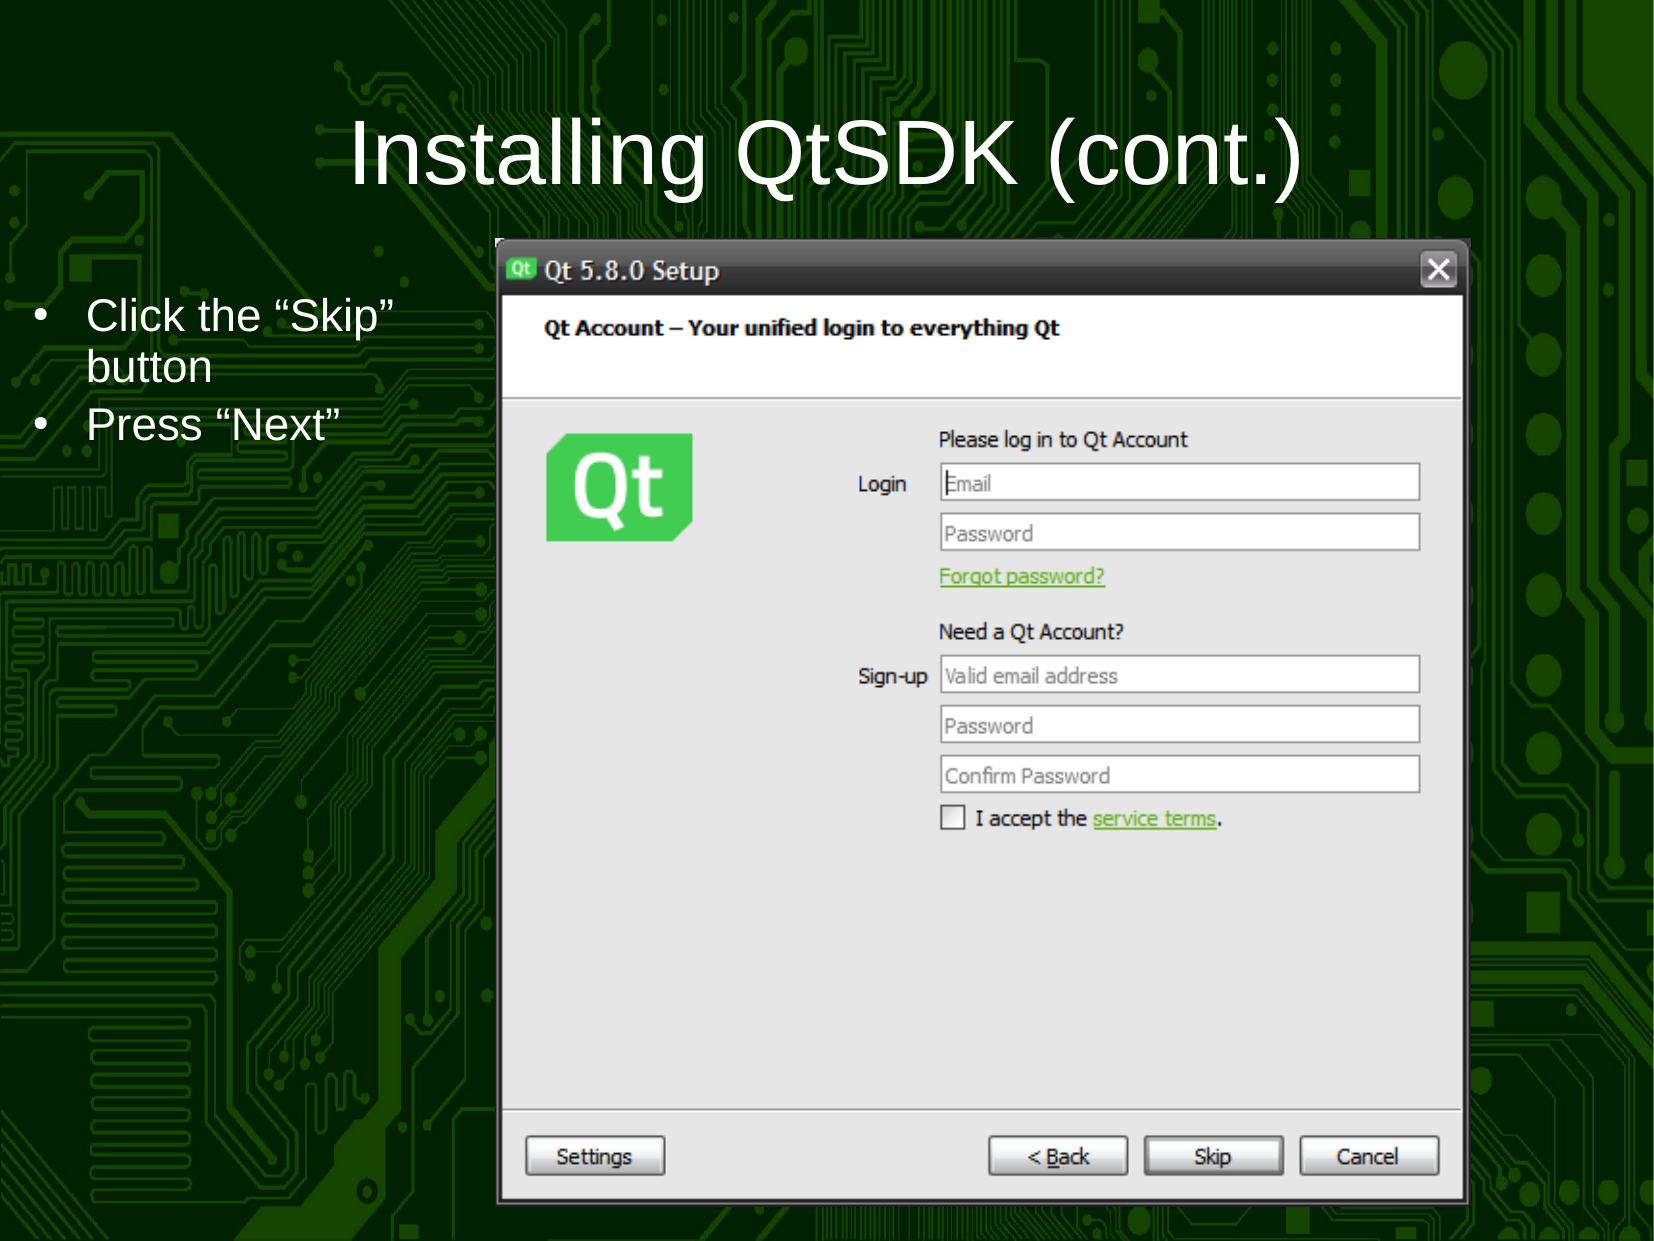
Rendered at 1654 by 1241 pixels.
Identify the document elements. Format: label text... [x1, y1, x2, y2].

title Installing QtSDK (cont.) [82, 49, 1571, 257]
list Click the “Skip” button Press “Next” [15, 290, 488, 556]
picture [0, 0, 1654, 1241]
